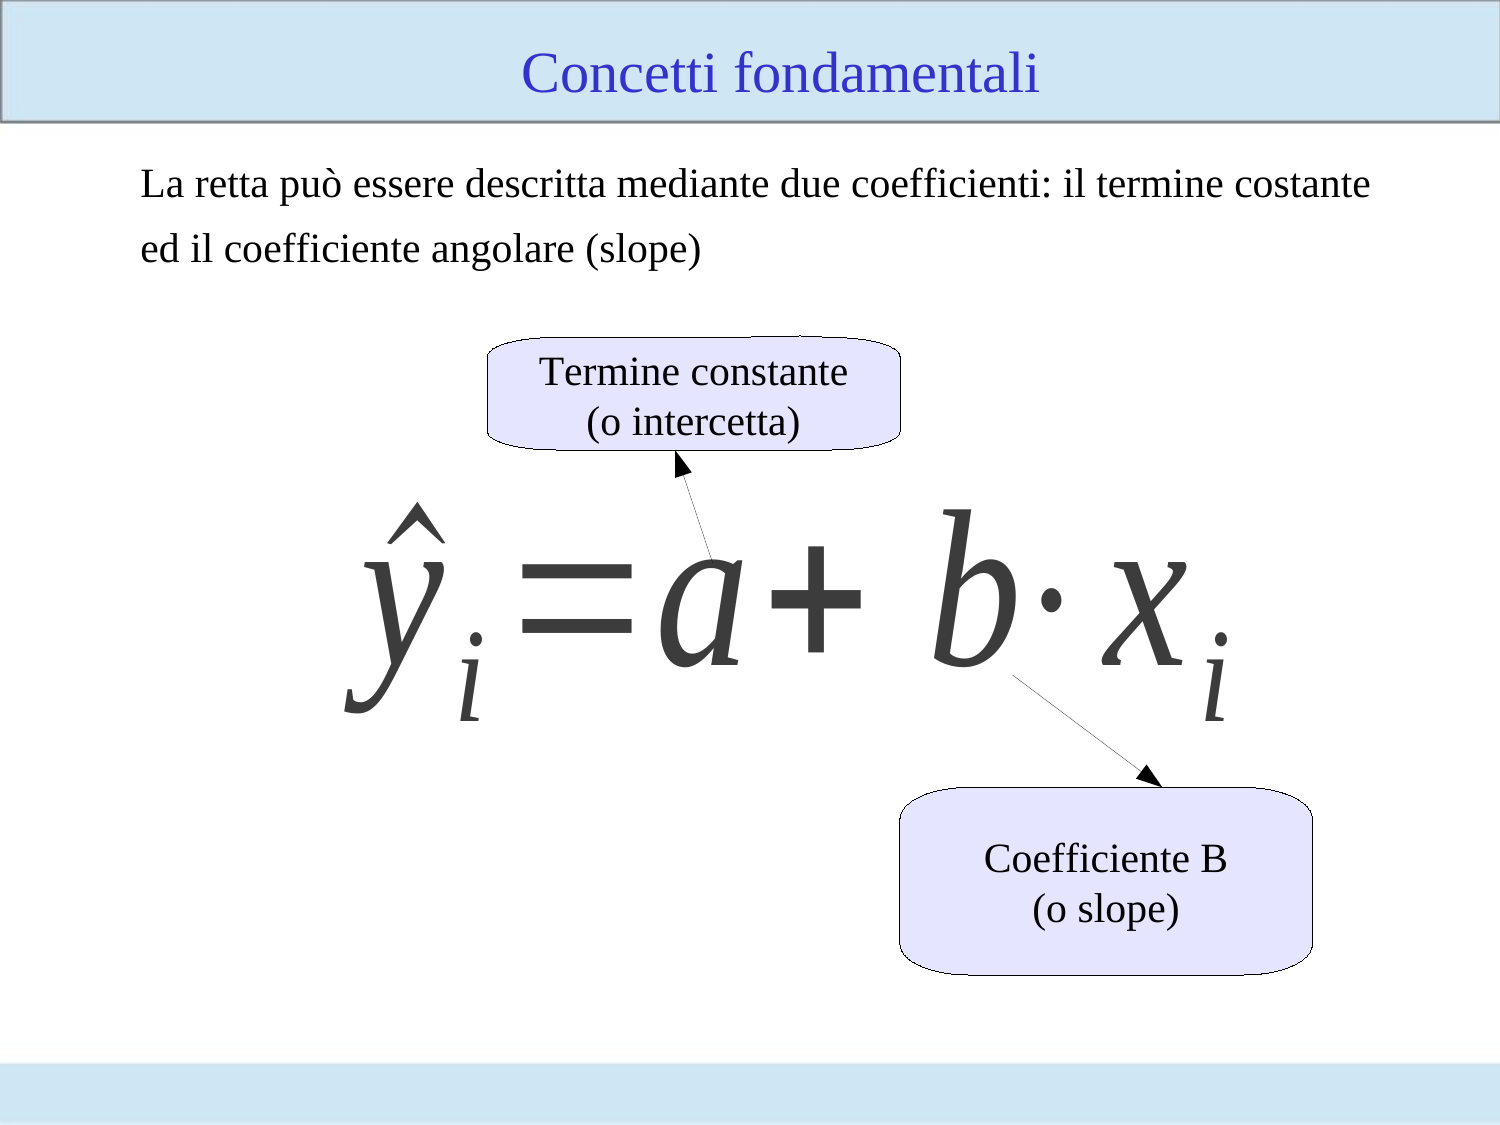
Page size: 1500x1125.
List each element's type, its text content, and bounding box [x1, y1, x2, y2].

title Concetti fondamentali [249, 24, 1313, 113]
text_box La retta può essere descritta mediante due coefficienti: il termine costante ed il coefficiente angolare (slope) [125, 132, 1414, 279]
picture [0, 0, 1500, 1125]
chart [289, 469, 1276, 751]
text_box Termine constante (o intercetta) [487, 335, 901, 451]
text_box Coefficiente B (o slope) [899, 787, 1313, 976]
